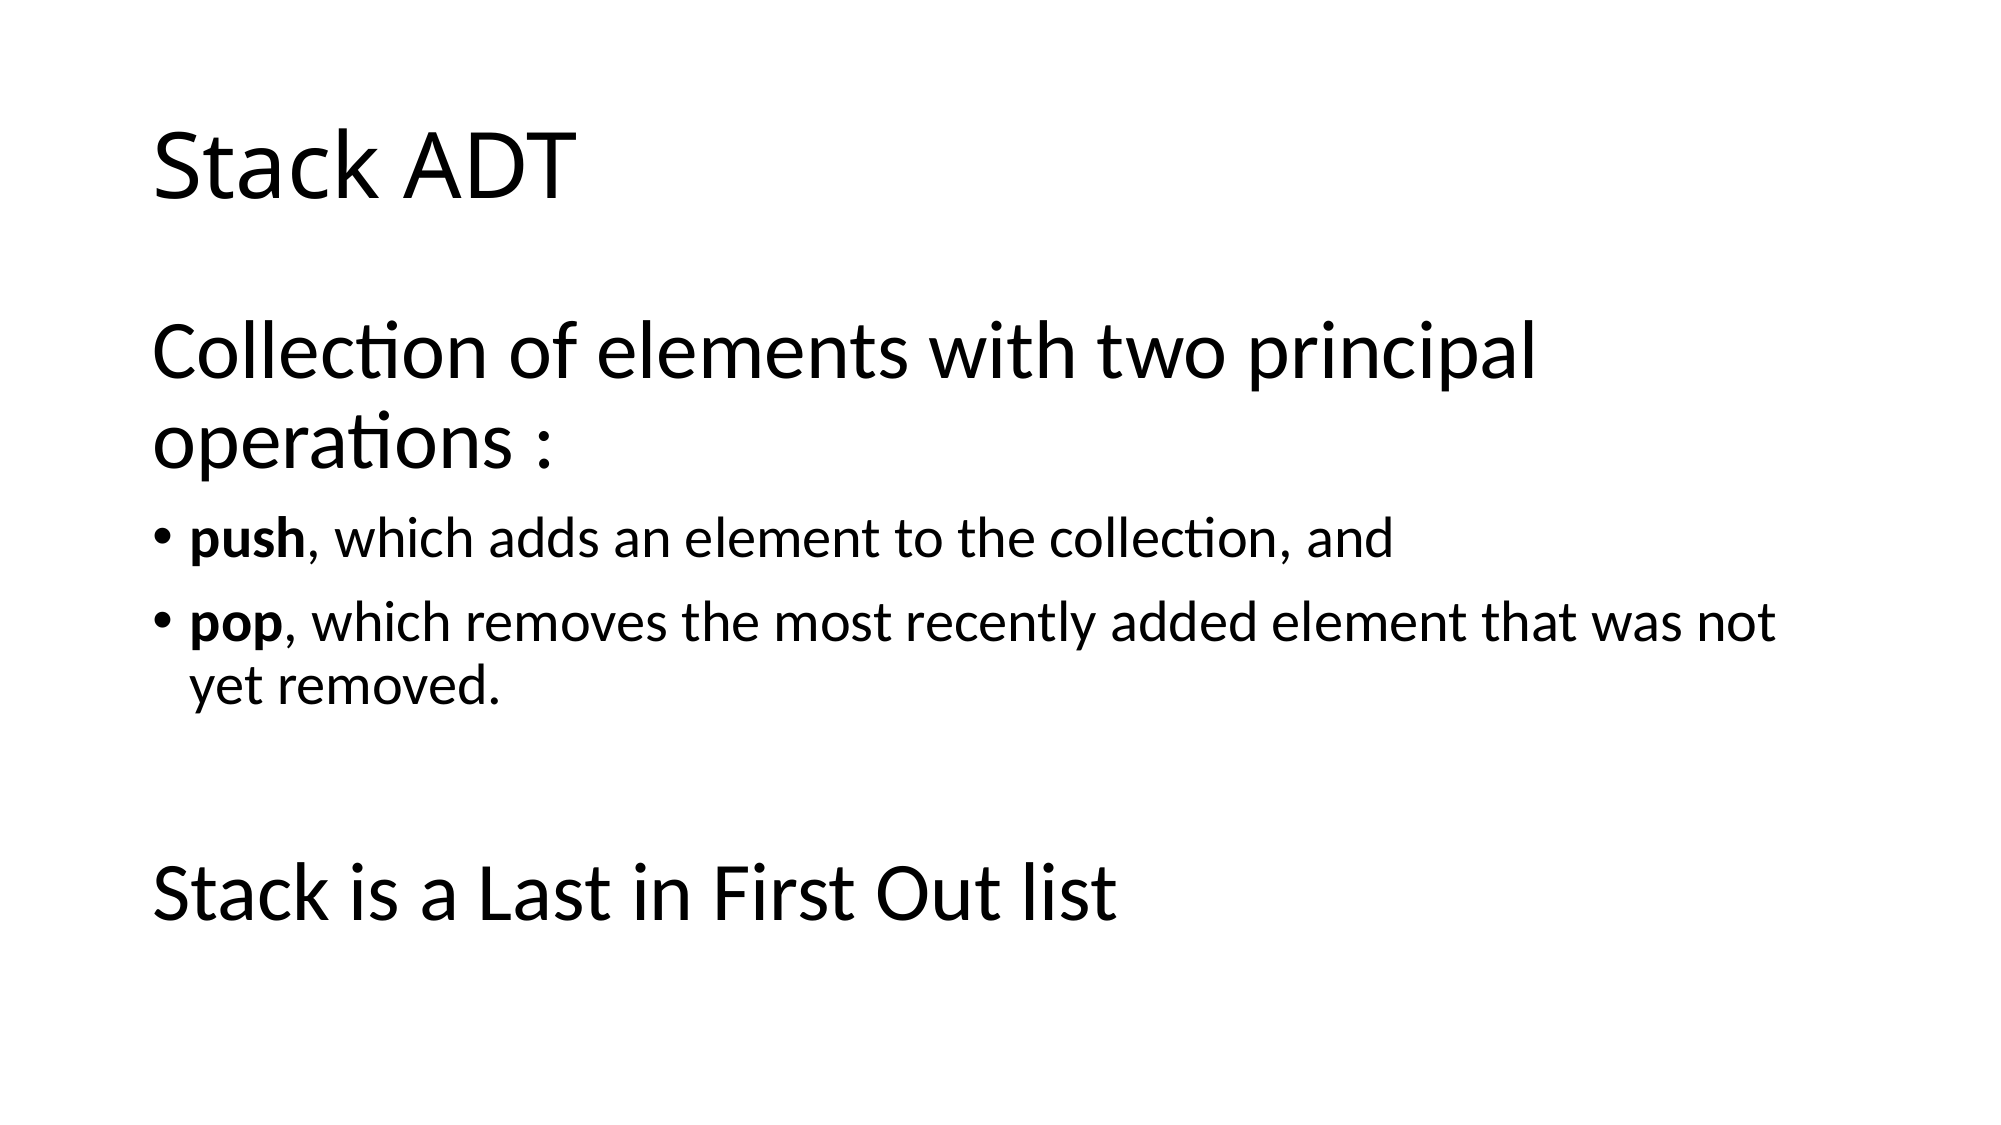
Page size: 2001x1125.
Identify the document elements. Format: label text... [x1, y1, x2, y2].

title Stack ADT [137, 59, 1863, 278]
list Collection of elements with two principal operations : push, which adds an element to the collection, and pop, which removes the most recently added element that was not yet removed. Stack is a Last in First Out list [137, 299, 1863, 1014]
